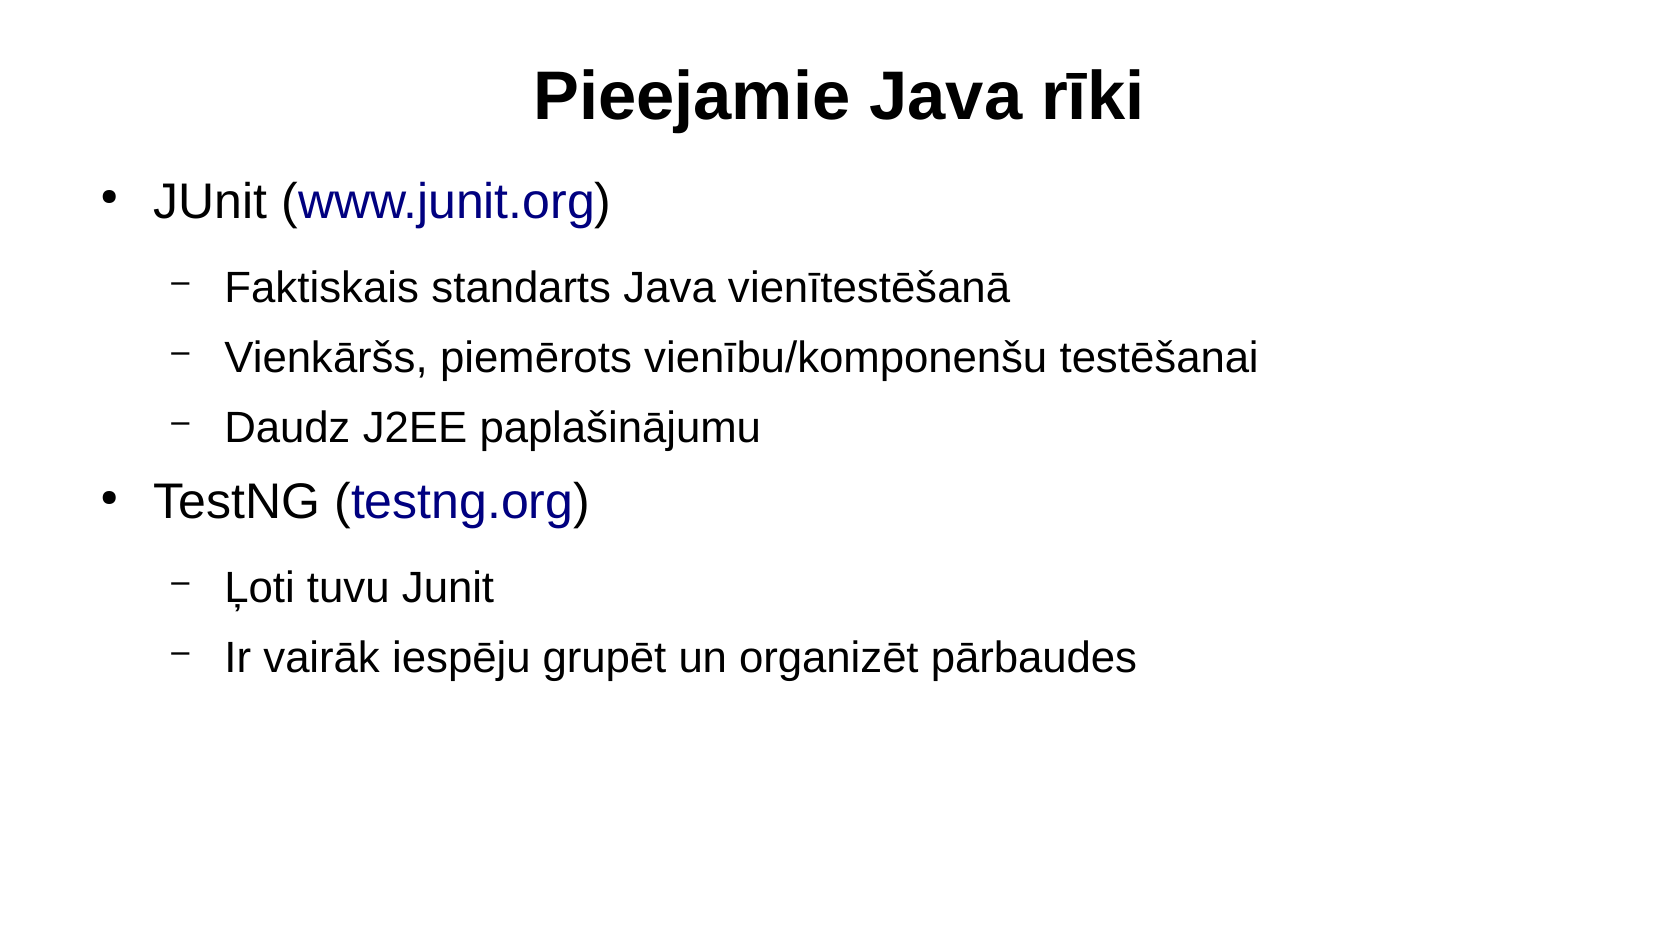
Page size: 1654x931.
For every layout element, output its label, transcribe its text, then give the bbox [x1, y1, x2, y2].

list JUnit (www.junit.org) Faktiskais standarts Java vienītestēšanā Vienkāršs, piemērots vienību/komponenšu testēšanai Daudz J2EE paplašinājumu TestNG (testng.org) Ļoti tuvu Junit Ir vairāk iespēju grupēt un organizēt pārbaudes [82, 168, 1538, 889]
title Pieejamie Java rīki [82, 37, 1571, 147]
